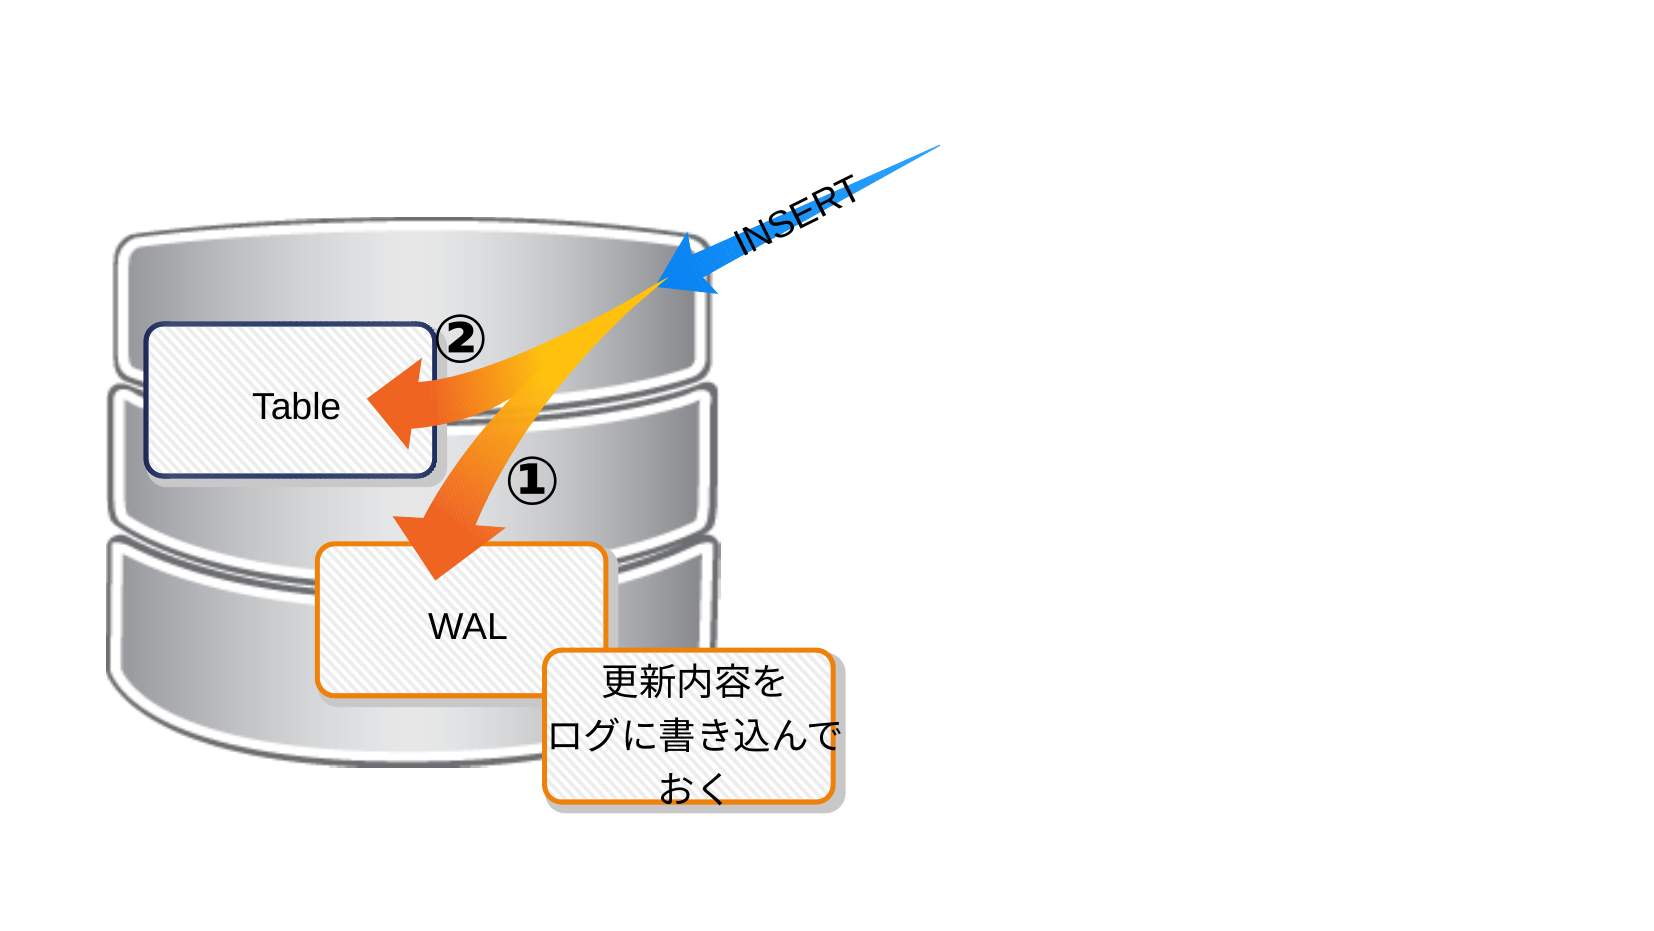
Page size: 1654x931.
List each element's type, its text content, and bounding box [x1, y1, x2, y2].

text_box ① [467, 437, 598, 527]
picture [106, 106, 964, 829]
text_box ② [395, 294, 526, 347]
